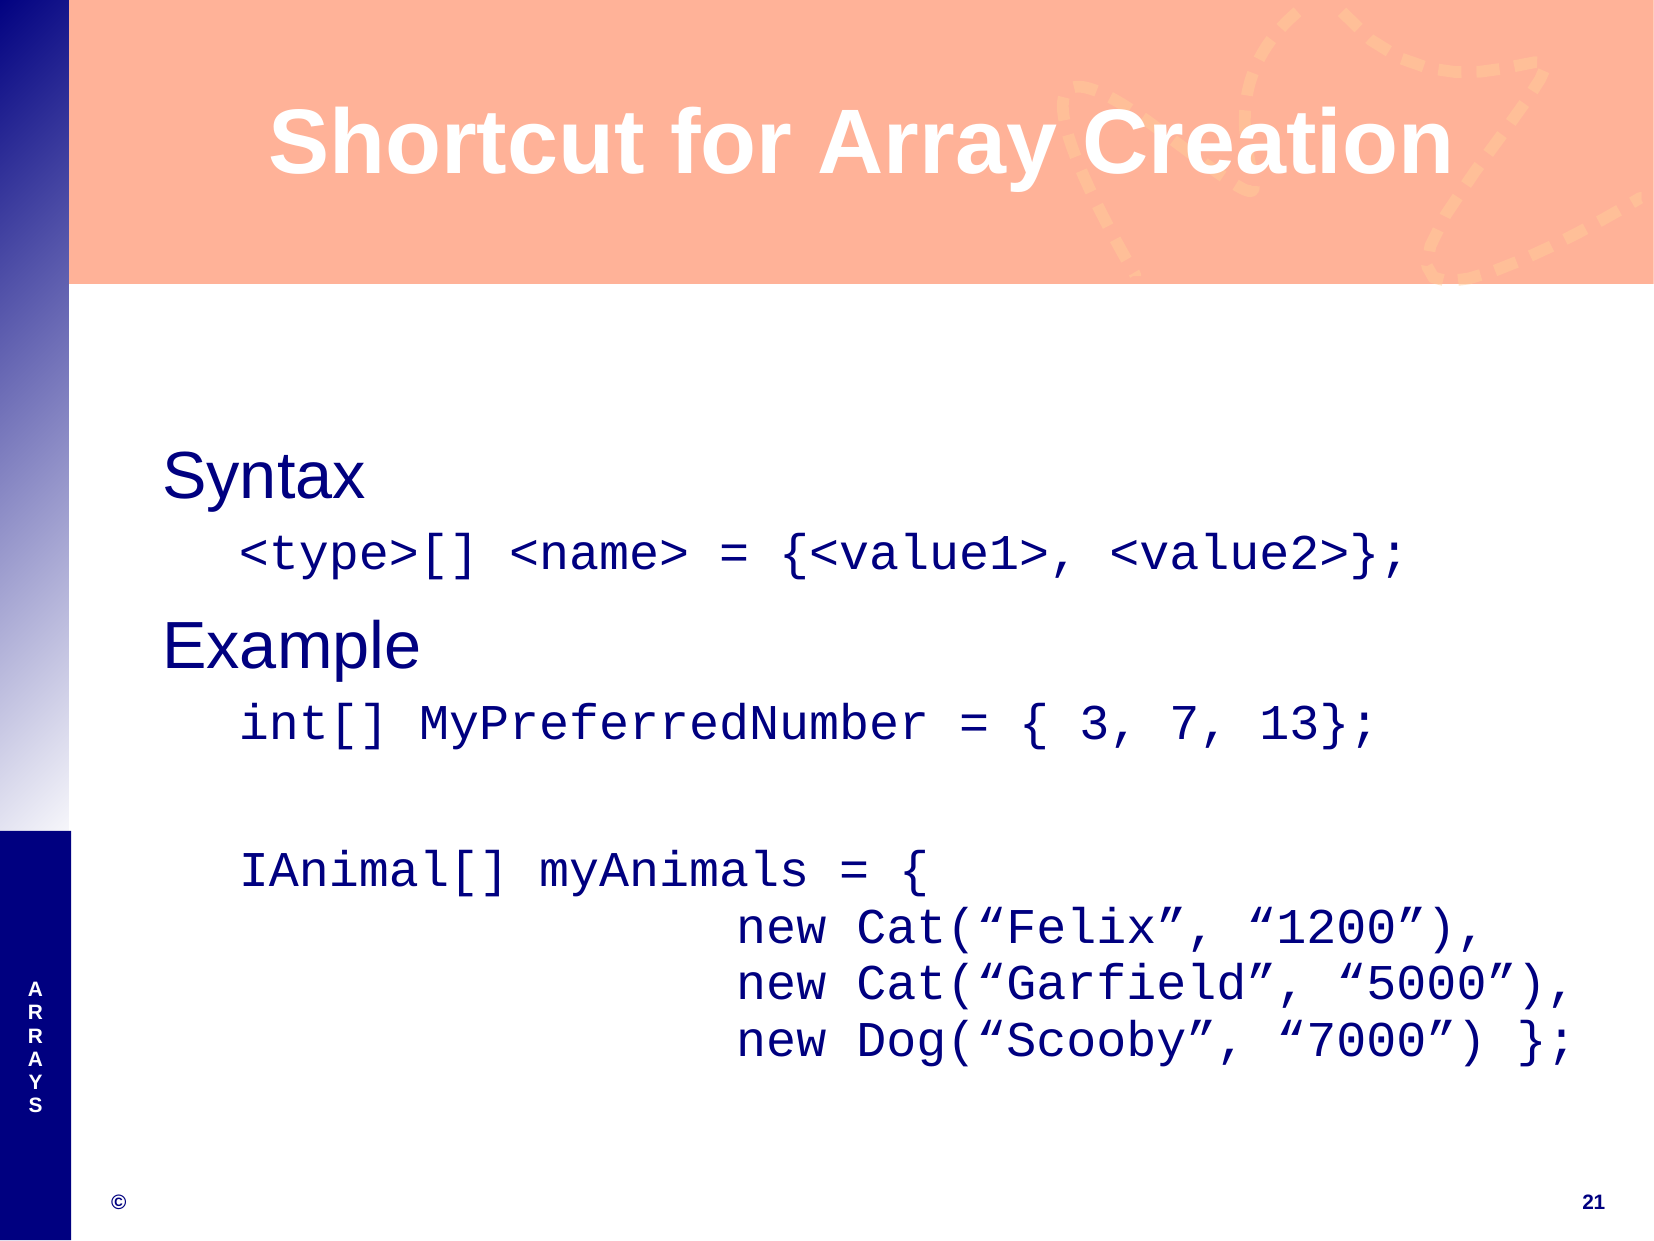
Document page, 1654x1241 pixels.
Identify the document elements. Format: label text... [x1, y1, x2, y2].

title Shortcut for Array Creation [70, 37, 1654, 246]
list Syntax <type>[] <name> = {<value1>, <value2>}; Example int[] MyPreferredNumber = { 3, 7, 13}; IAnimal[] myAnimals = { new Cat(“Felix”, “1200”), new Cat(“Garfield”, “5000”), new Dog(“Scooby”, “7000”) }; [144, 437, 1580, 1072]
text_box A R R A Y S [0, 830, 71, 1241]
